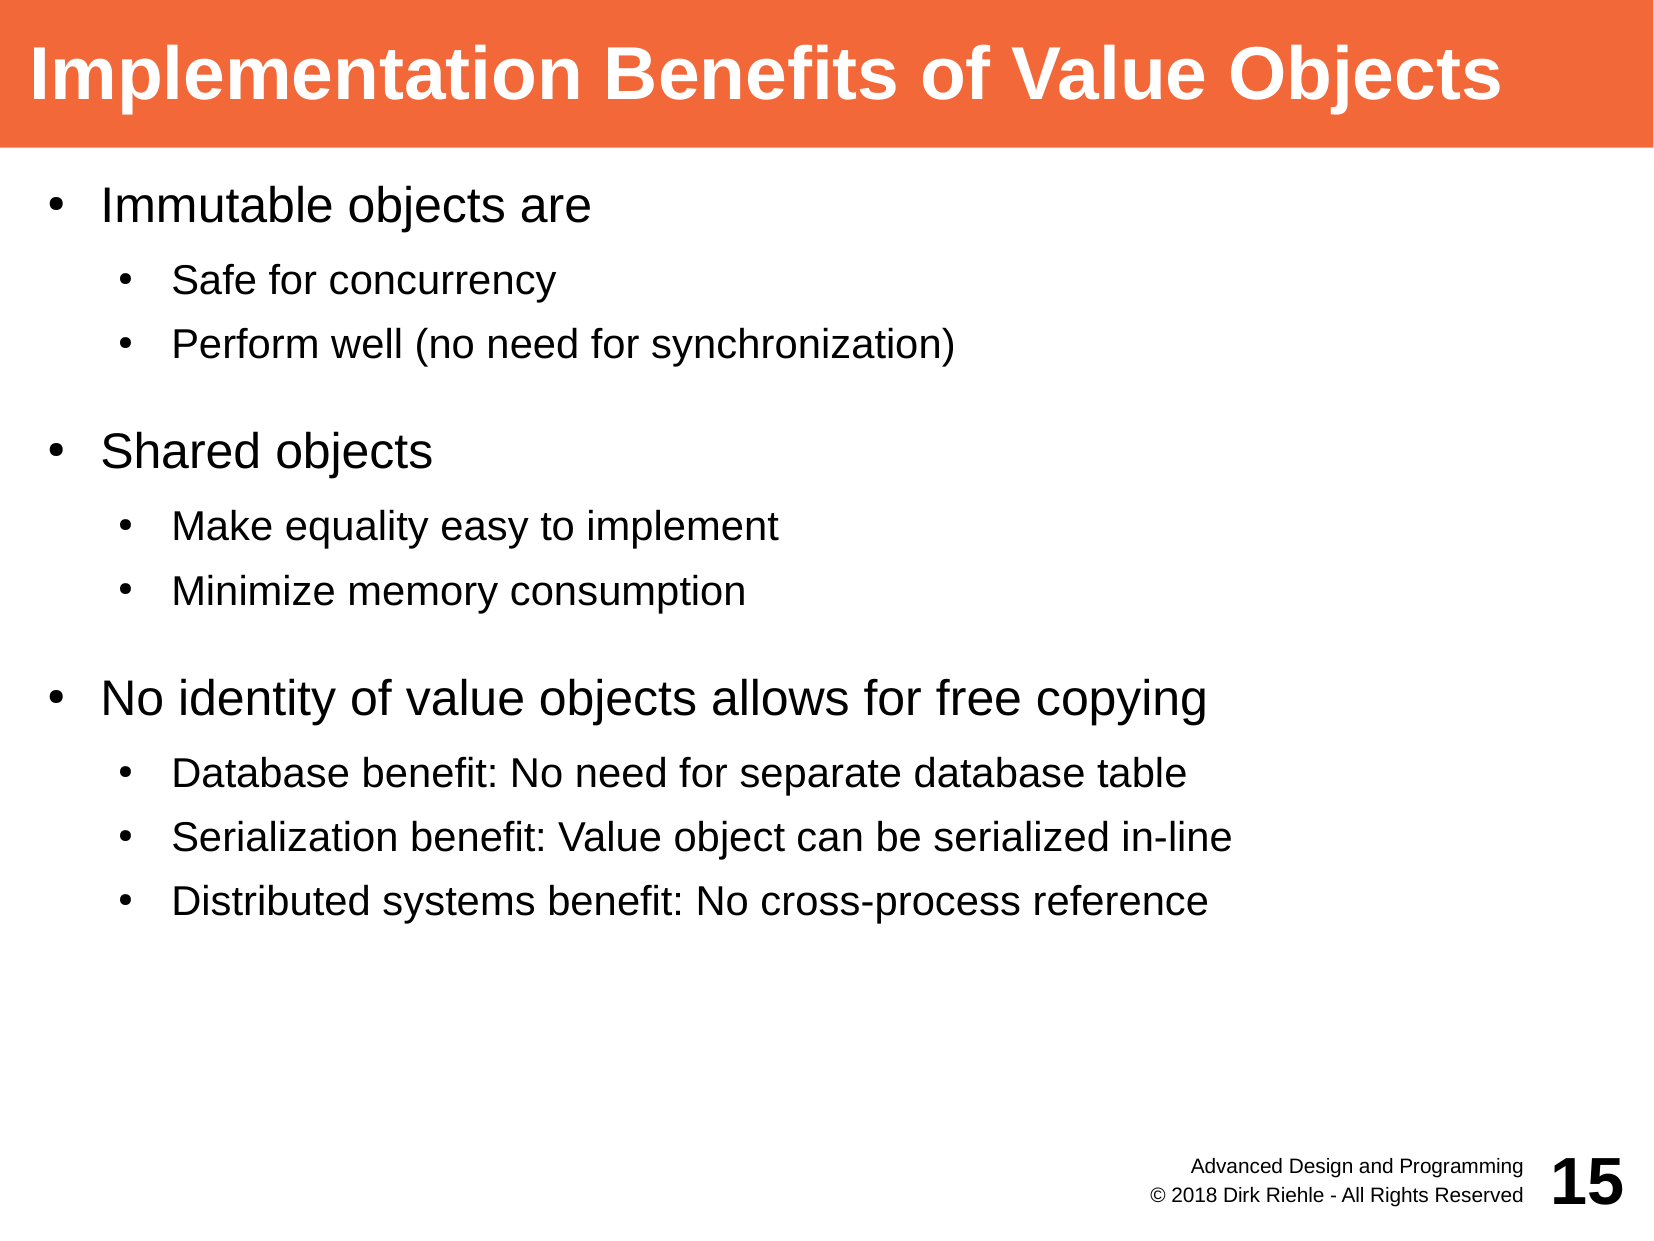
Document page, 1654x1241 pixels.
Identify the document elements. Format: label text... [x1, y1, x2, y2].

title Implementation Benefits of Value Objects [0, 0, 1654, 148]
list Immutable objects are Safe for concurrency Perform well (no need for synchronization) Shared objects Make equality easy to implement Minimize memory consumption No identity of value objects allows for free copying Database benefit: No need for separate database table Serialization benefit: Value object can be serialized in-line Distributed systems benefit: No cross-process reference [29, 177, 1625, 1063]
